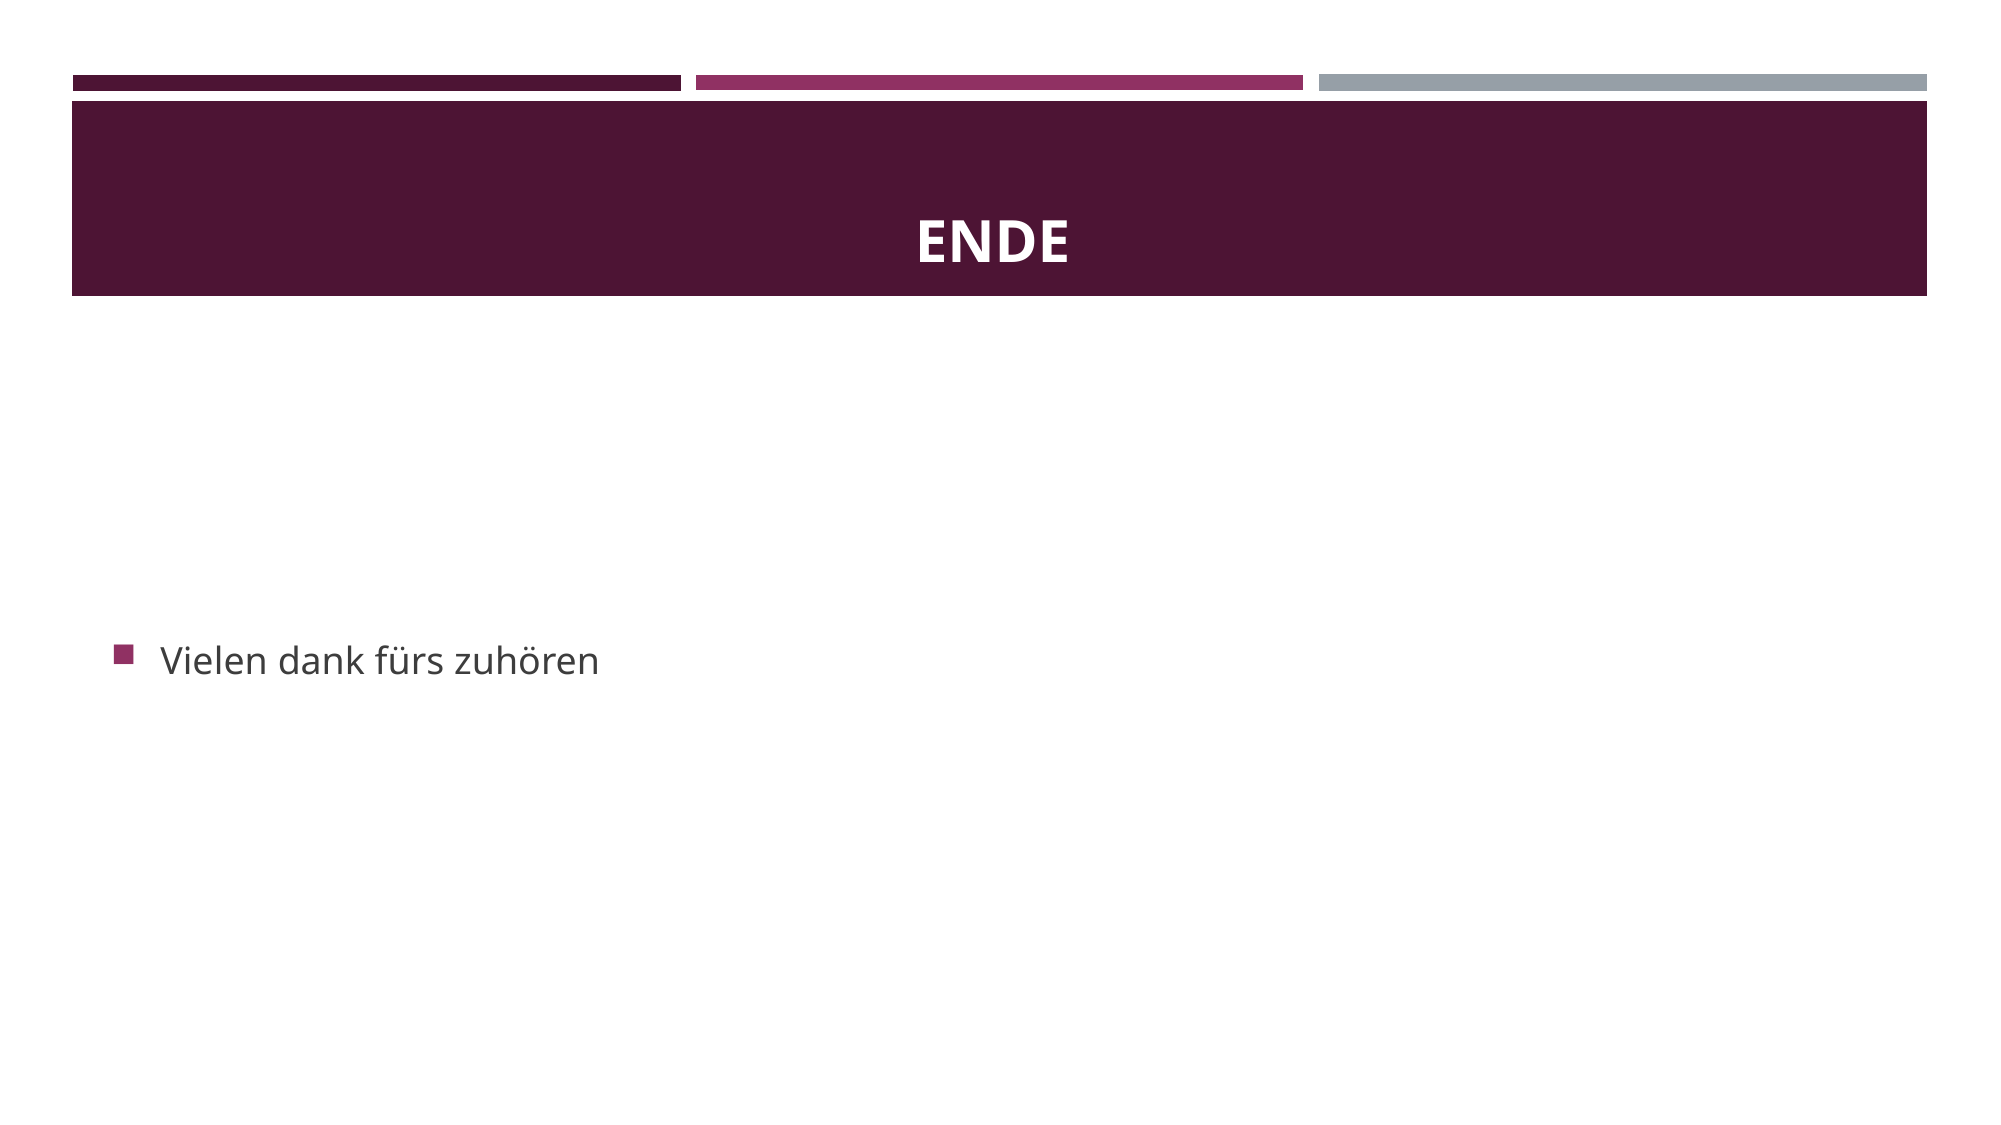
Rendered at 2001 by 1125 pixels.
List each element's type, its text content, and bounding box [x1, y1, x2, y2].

title Ende [95, 115, 1905, 282]
list Vielen dank fürs zuhören [95, 357, 1905, 962]
